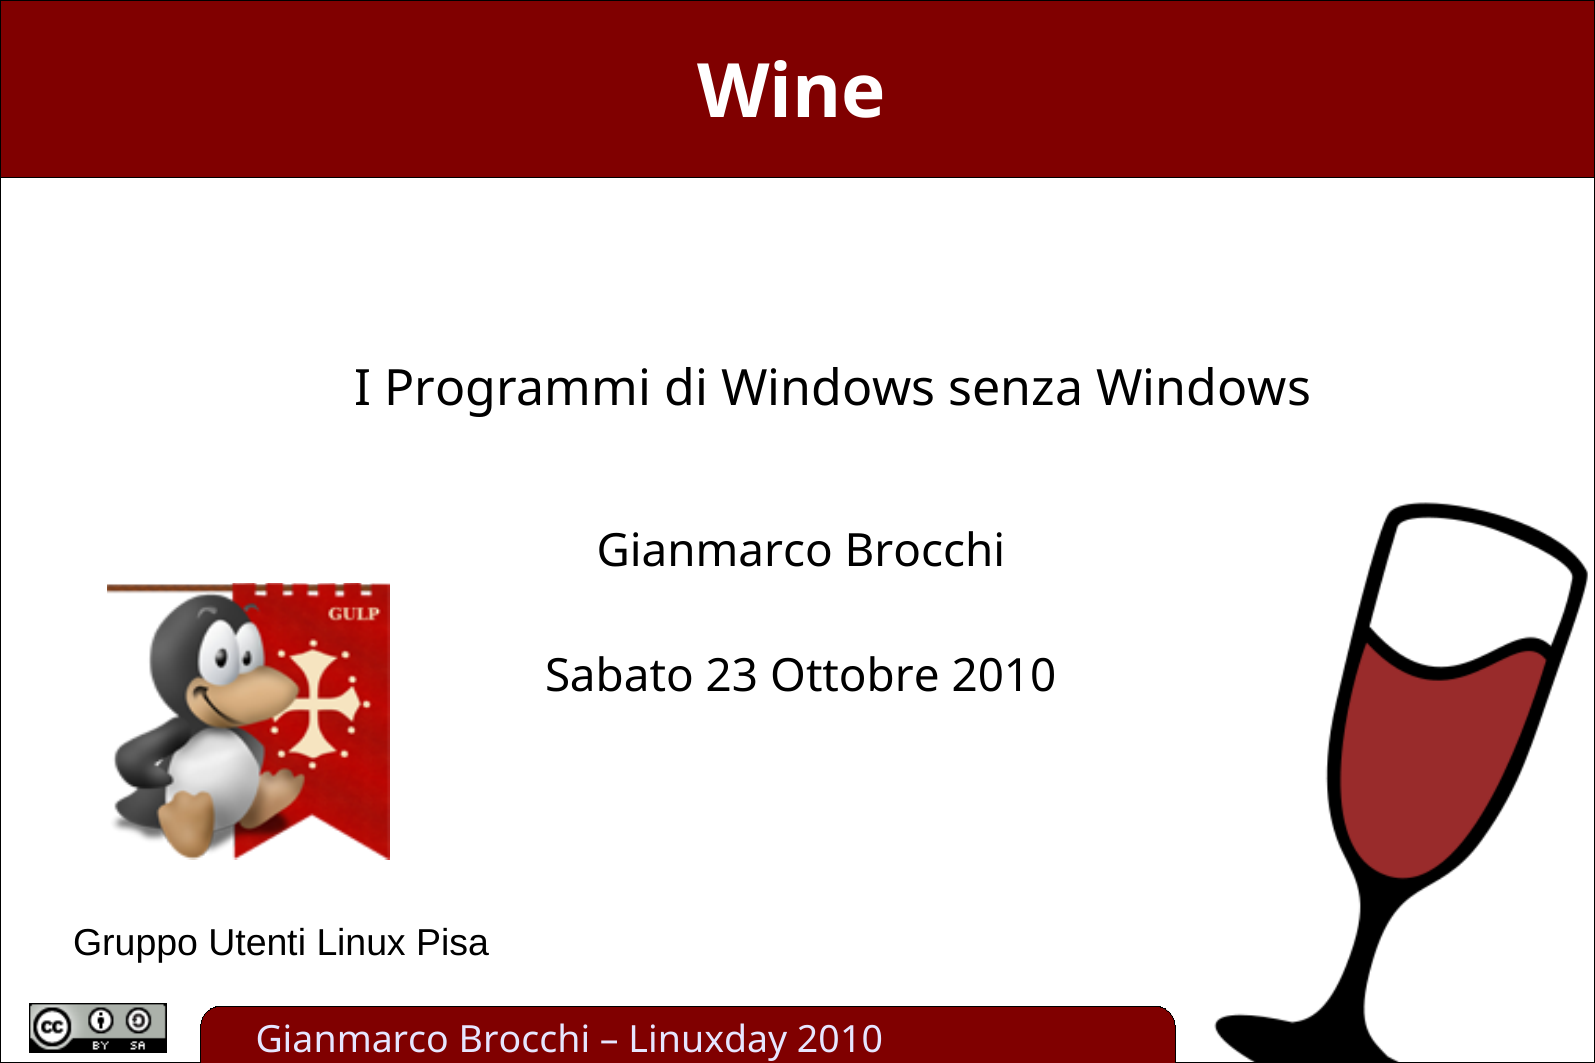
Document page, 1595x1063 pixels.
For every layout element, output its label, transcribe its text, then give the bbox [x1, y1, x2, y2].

title Wine [74, 7, 1510, 171]
picture [29, 1003, 167, 1053]
text_box Gruppo Utenti Linux Pisa [58, 914, 504, 972]
list I Programmi di Windows senza Windows [227, 351, 1368, 458]
text_box Gianmarco Brocchi Sabato 23 Ottobre 2010 [530, 509, 1065, 680]
picture [1210, 498, 1595, 1063]
picture [107, 583, 390, 860]
